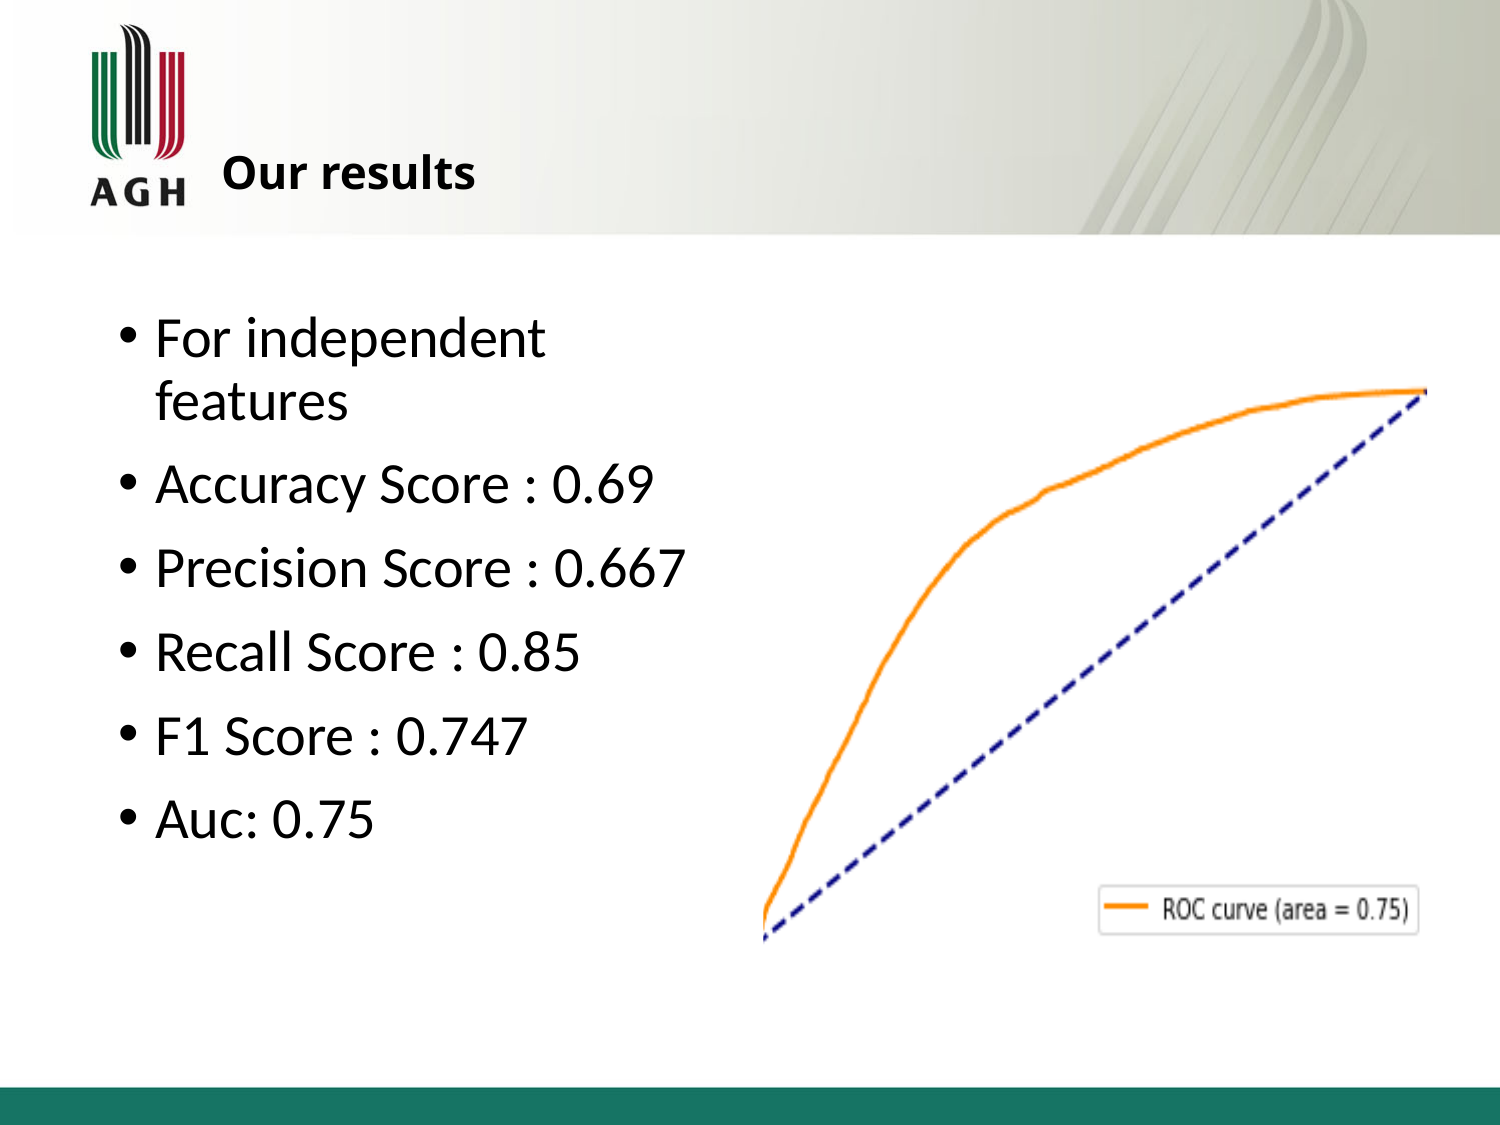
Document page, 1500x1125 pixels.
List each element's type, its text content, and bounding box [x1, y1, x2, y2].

picture [0, 0, 1500, 1125]
text_box Our results [206, 66, 1500, 284]
text_box For independent features Accuracy Score : 0.69 Precision Score : 0.667 Recall Score : 0.85 F1 Score : 0.747 Auc: 0.75 [102, 299, 741, 1013]
